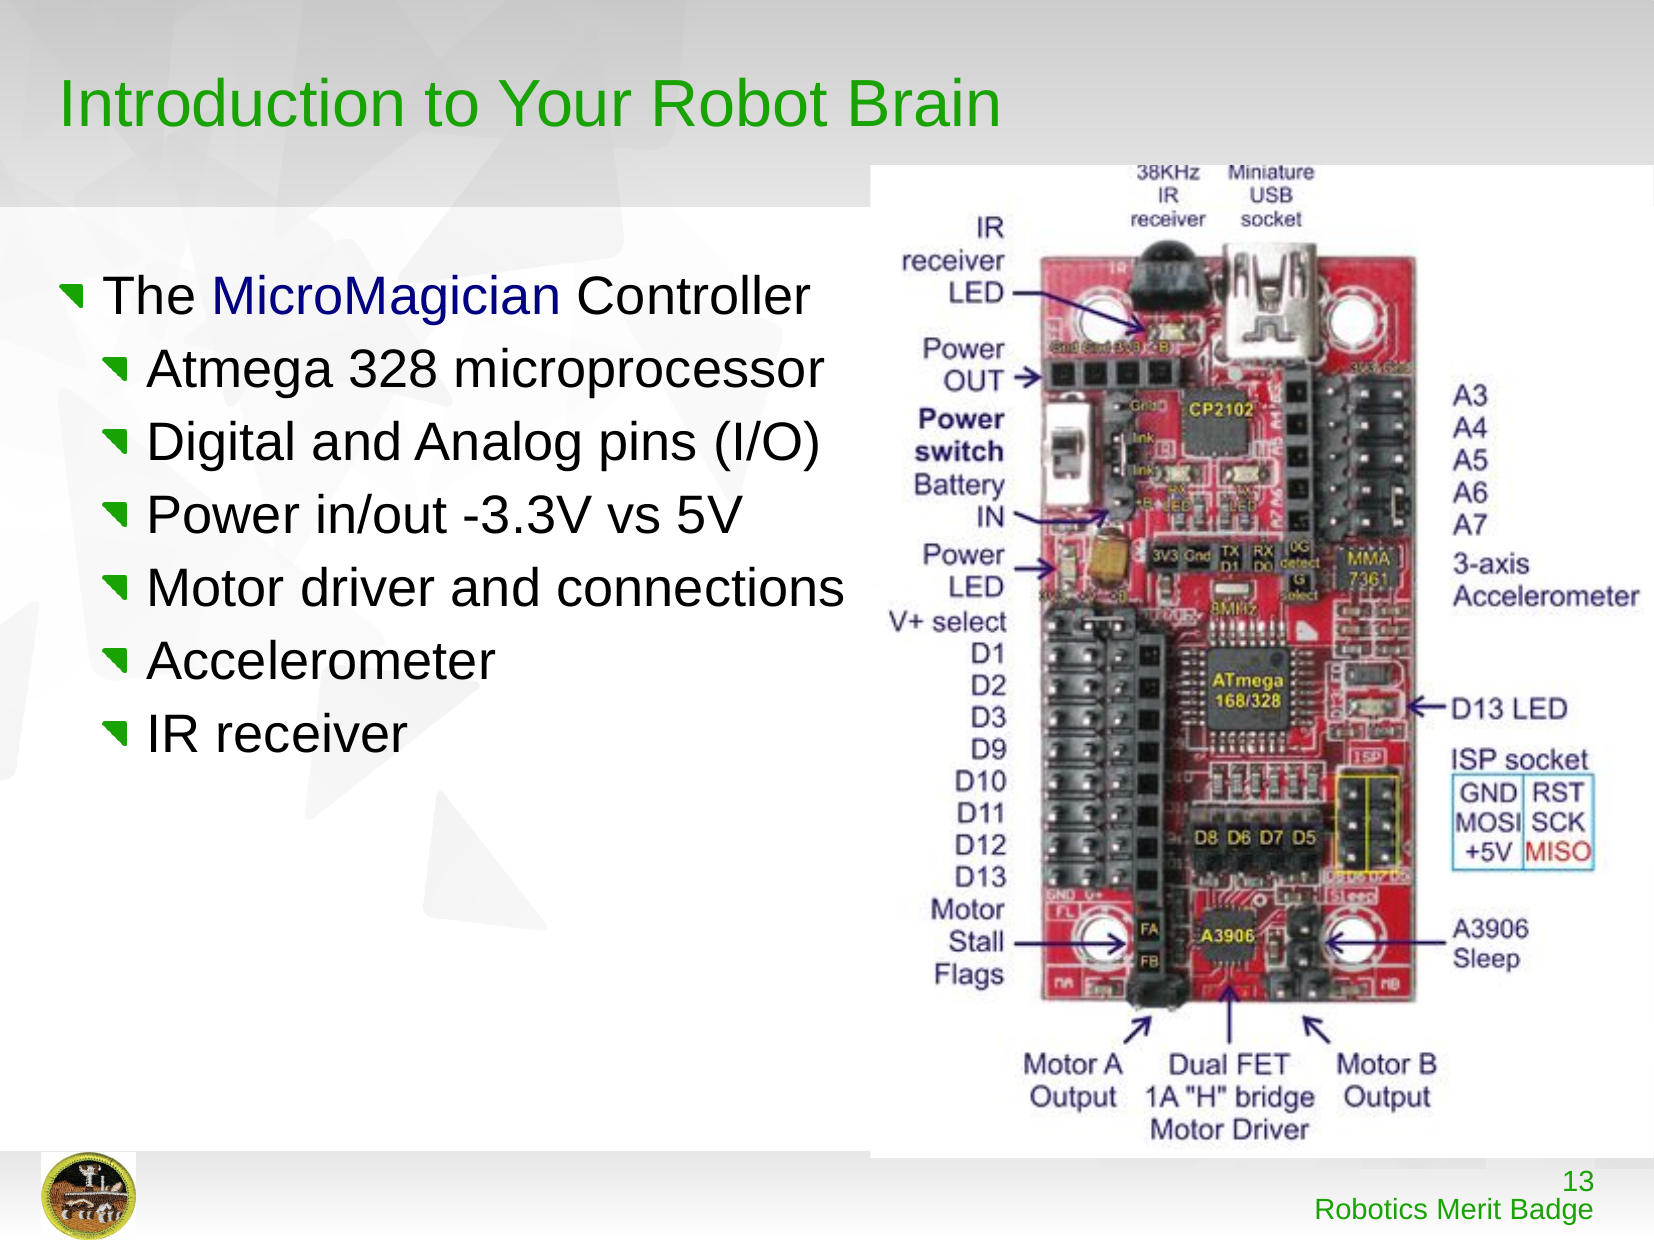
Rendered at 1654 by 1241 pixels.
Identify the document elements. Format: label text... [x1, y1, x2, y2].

picture [0, 0, 783, 931]
title Introduction to Your Robot Brain [59, 29, 1595, 178]
picture [41, 1152, 136, 1240]
picture [870, 165, 1654, 1169]
list The MicroMagician Controller Atmega 328 microprocessor Digital and Analog pins (I/O) Power in/out -3.3V vs 5V Motor driver and connections Accelerometer IR receiver [59, 265, 870, 764]
